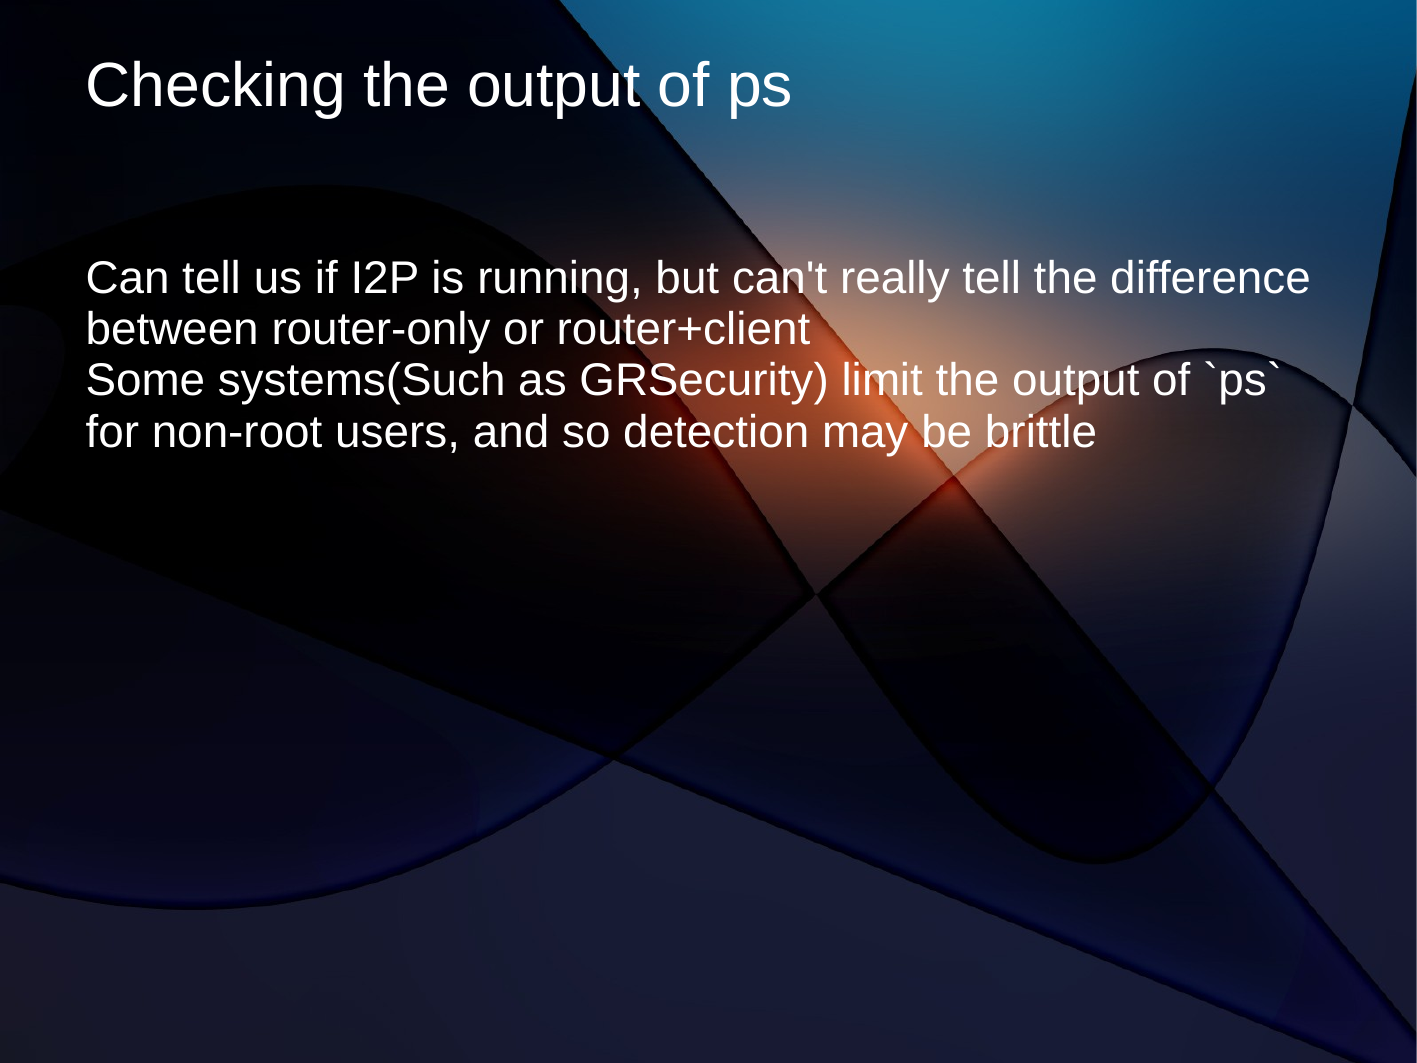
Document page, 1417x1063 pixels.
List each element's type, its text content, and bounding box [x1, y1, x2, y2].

picture [0, 0, 1417, 1063]
subtitle Can tell us if I2P is running, but can't really tell the difference between router-only or router+client Some systems(Such as GRSecurity) limit the output of `ps` for non-root users, and so detection may be brittle [70, 244, 1346, 925]
picture [1093, 34, 1099, 42]
title Checking the output of ps [70, 42, 1346, 213]
